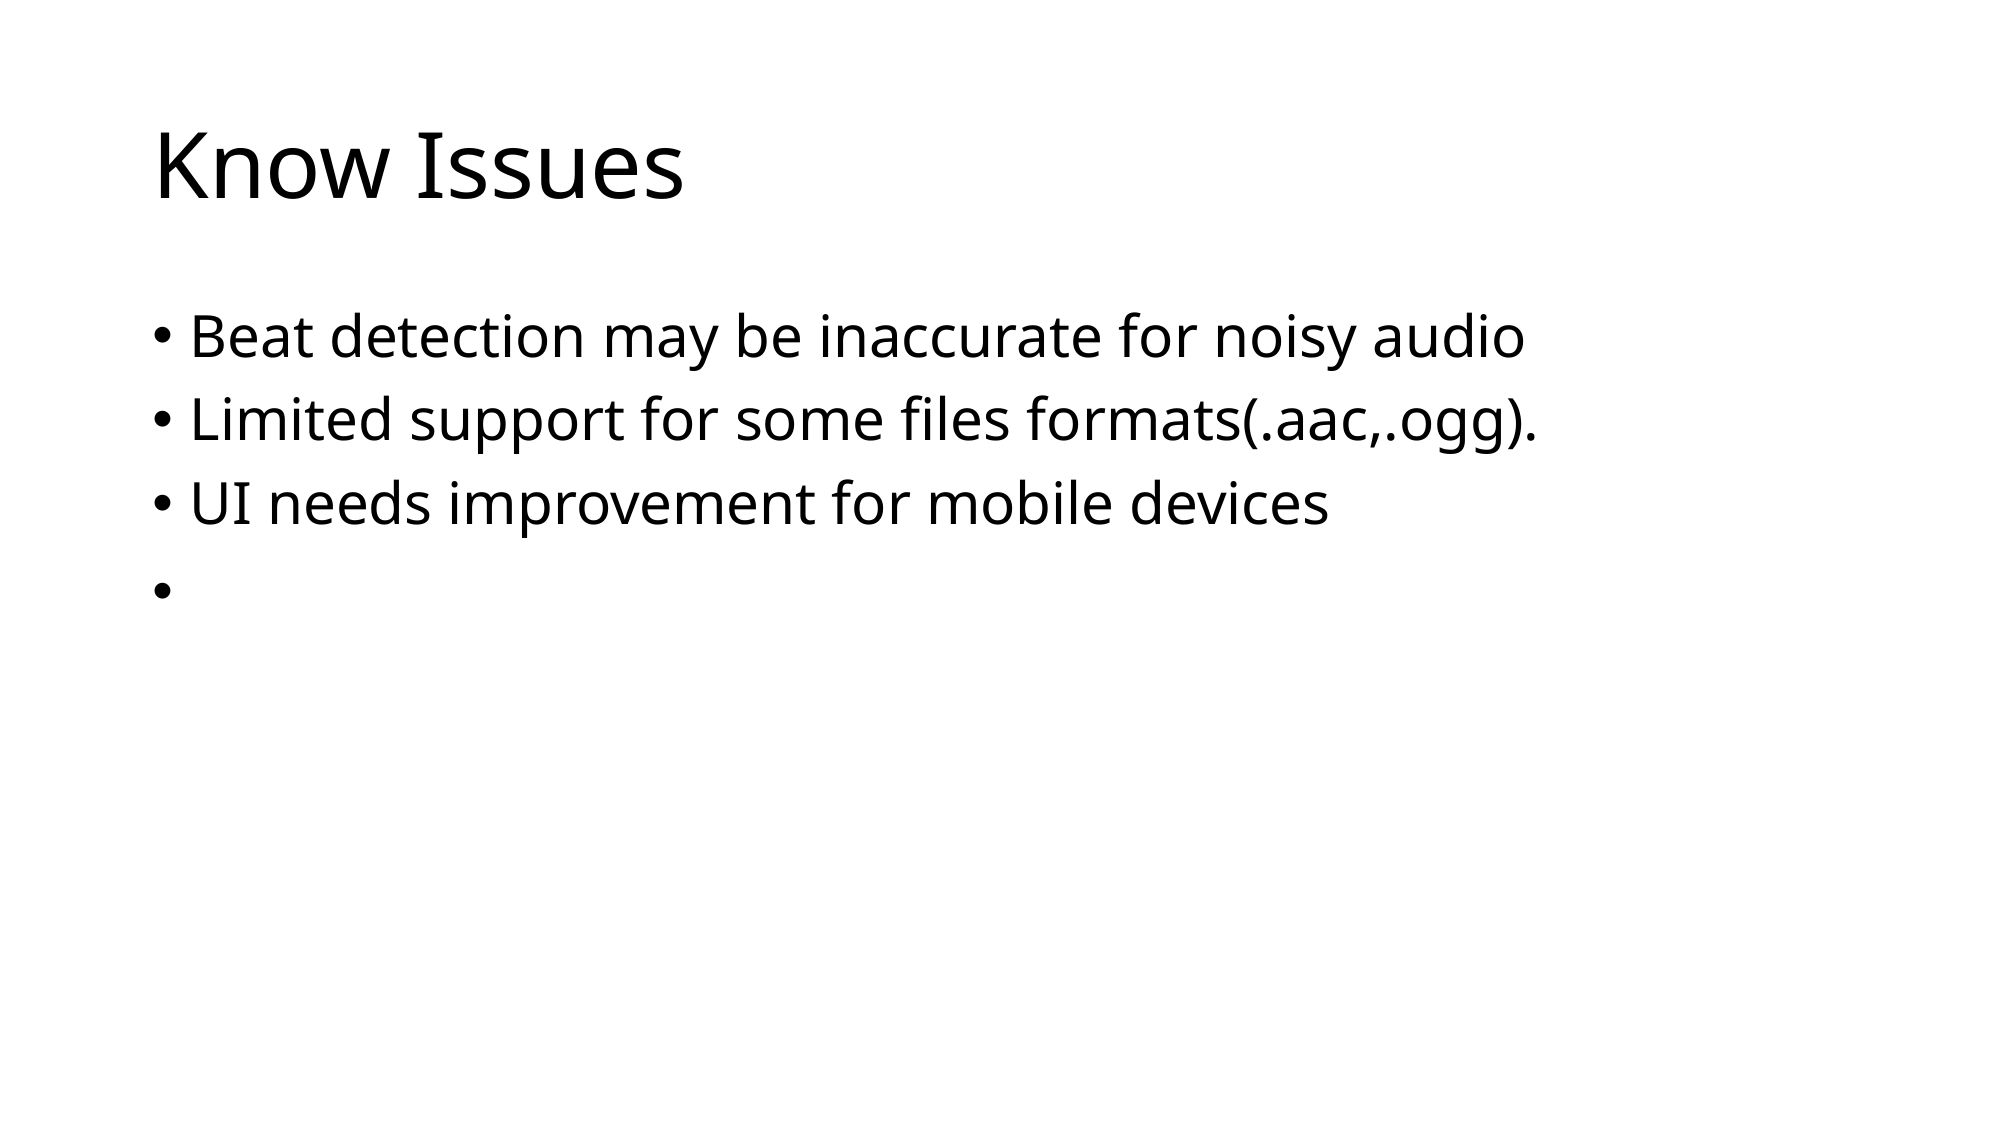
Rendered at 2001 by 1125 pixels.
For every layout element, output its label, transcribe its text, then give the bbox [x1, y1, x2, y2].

title Know Issues [137, 59, 1863, 278]
list Beat detection may be inaccurate for noisy audio Limited support for some files formats(.aac,.ogg). UI needs improvement for mobile devices [137, 299, 1863, 734]
